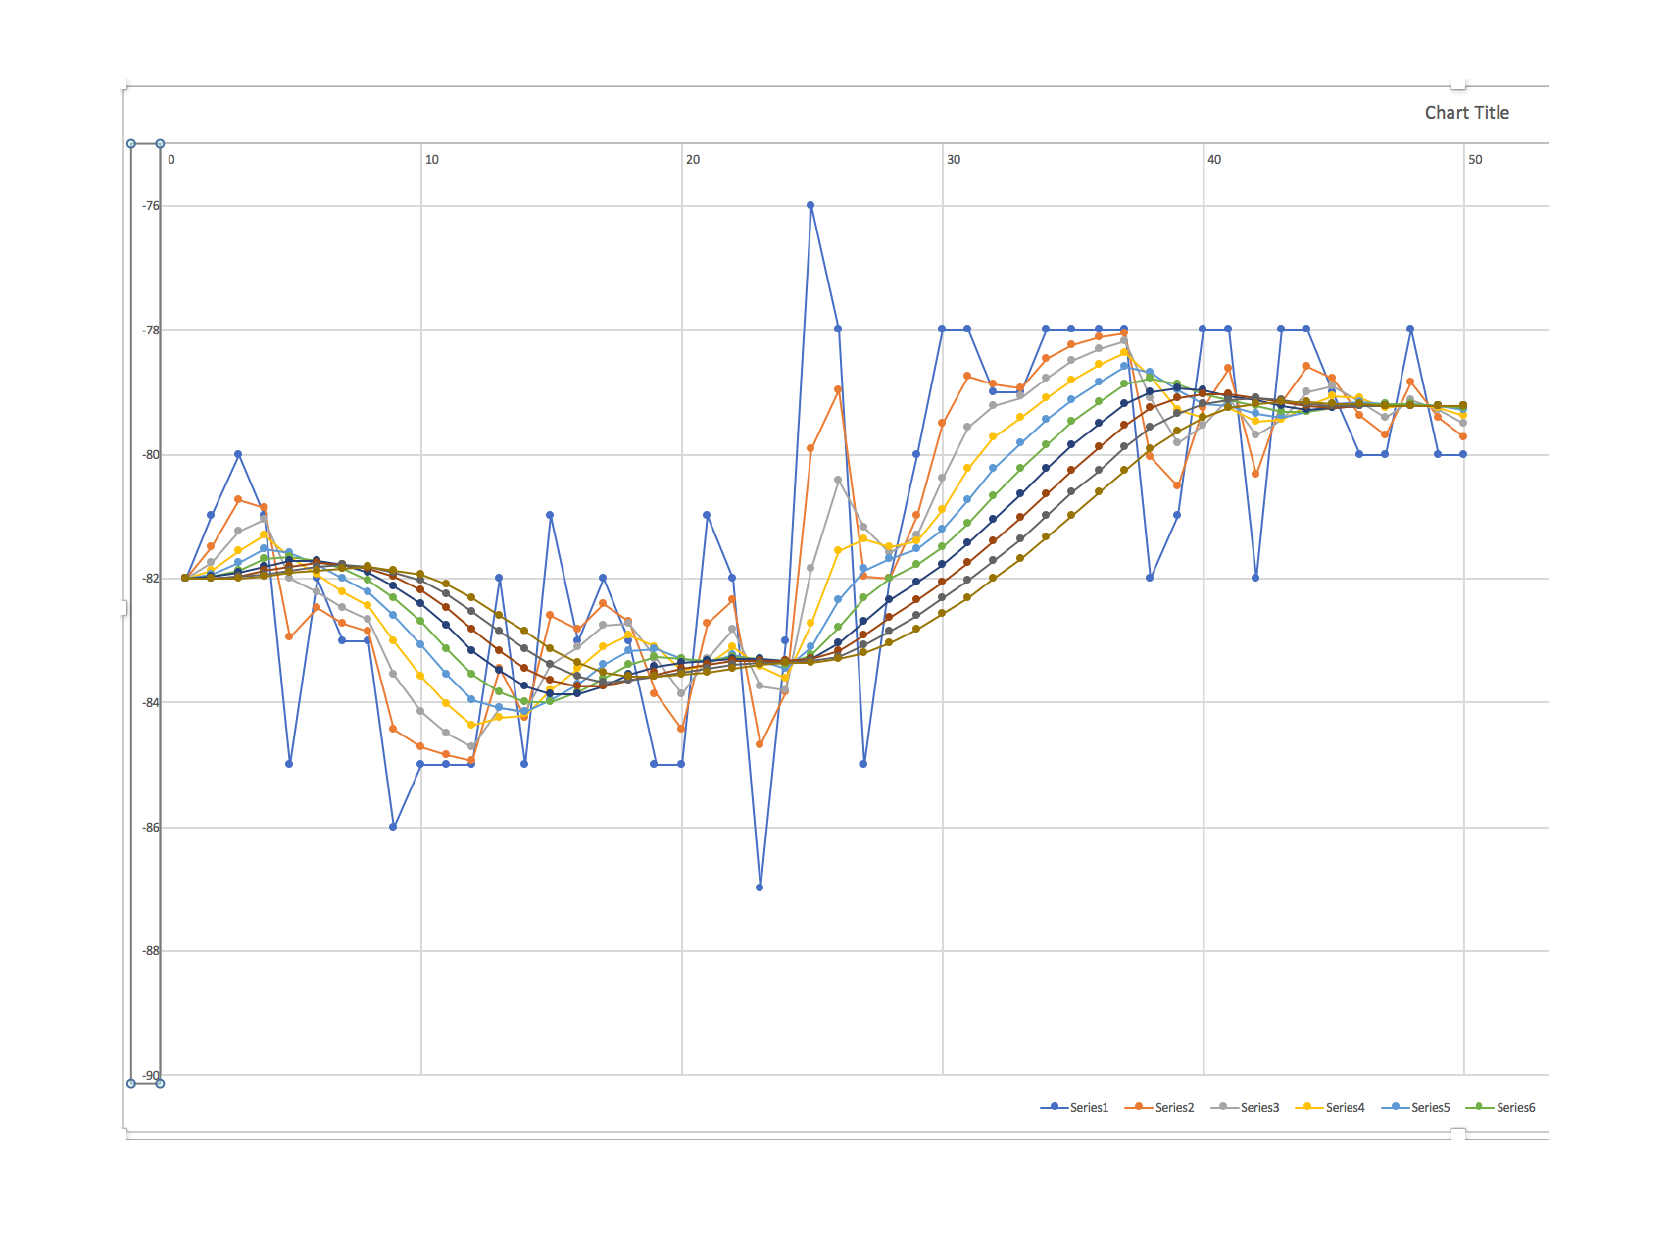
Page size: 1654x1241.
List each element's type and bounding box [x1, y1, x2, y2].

picture [120, 79, 1549, 1141]
